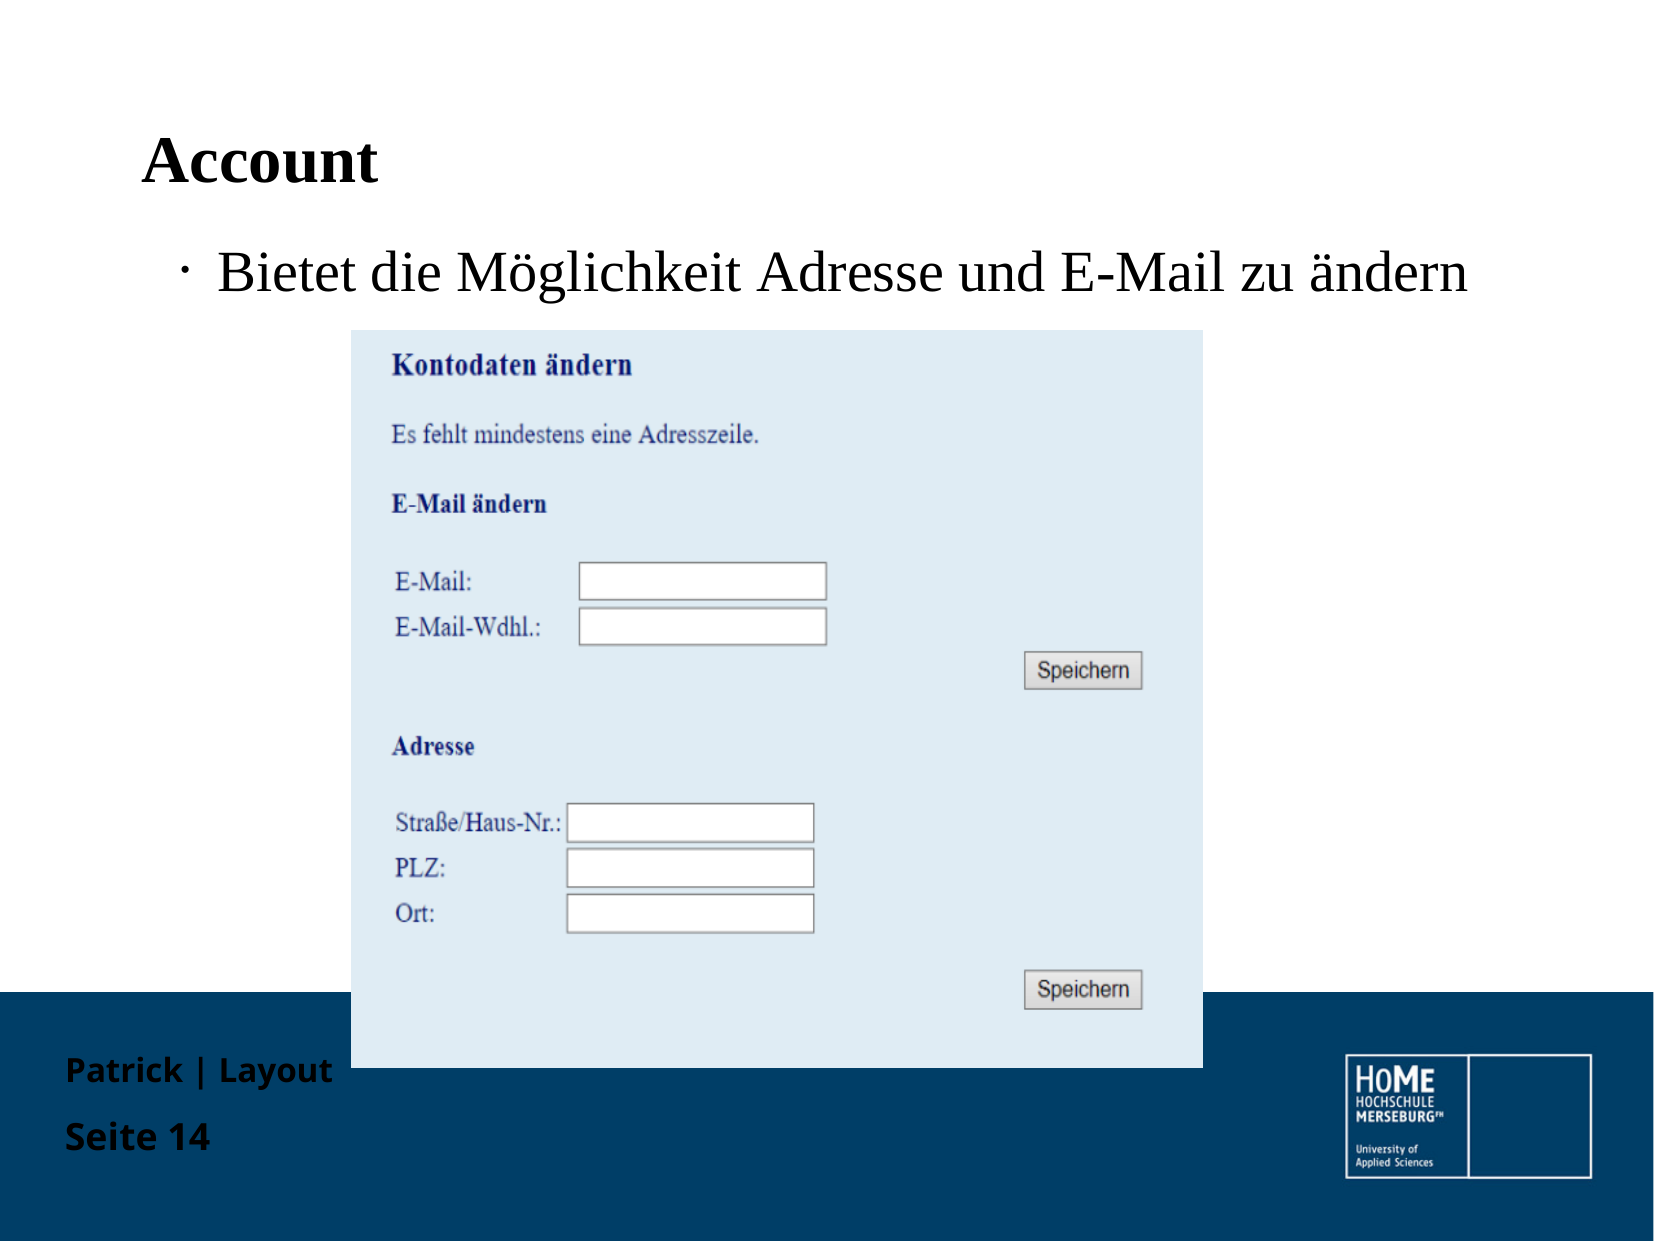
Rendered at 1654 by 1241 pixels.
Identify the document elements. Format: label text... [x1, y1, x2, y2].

text_box Bietet die Möglichkeit Adresse und E-Mail zu ändern [165, 234, 1592, 1022]
title Account [126, 117, 1553, 357]
picture [0, 330, 1654, 1241]
